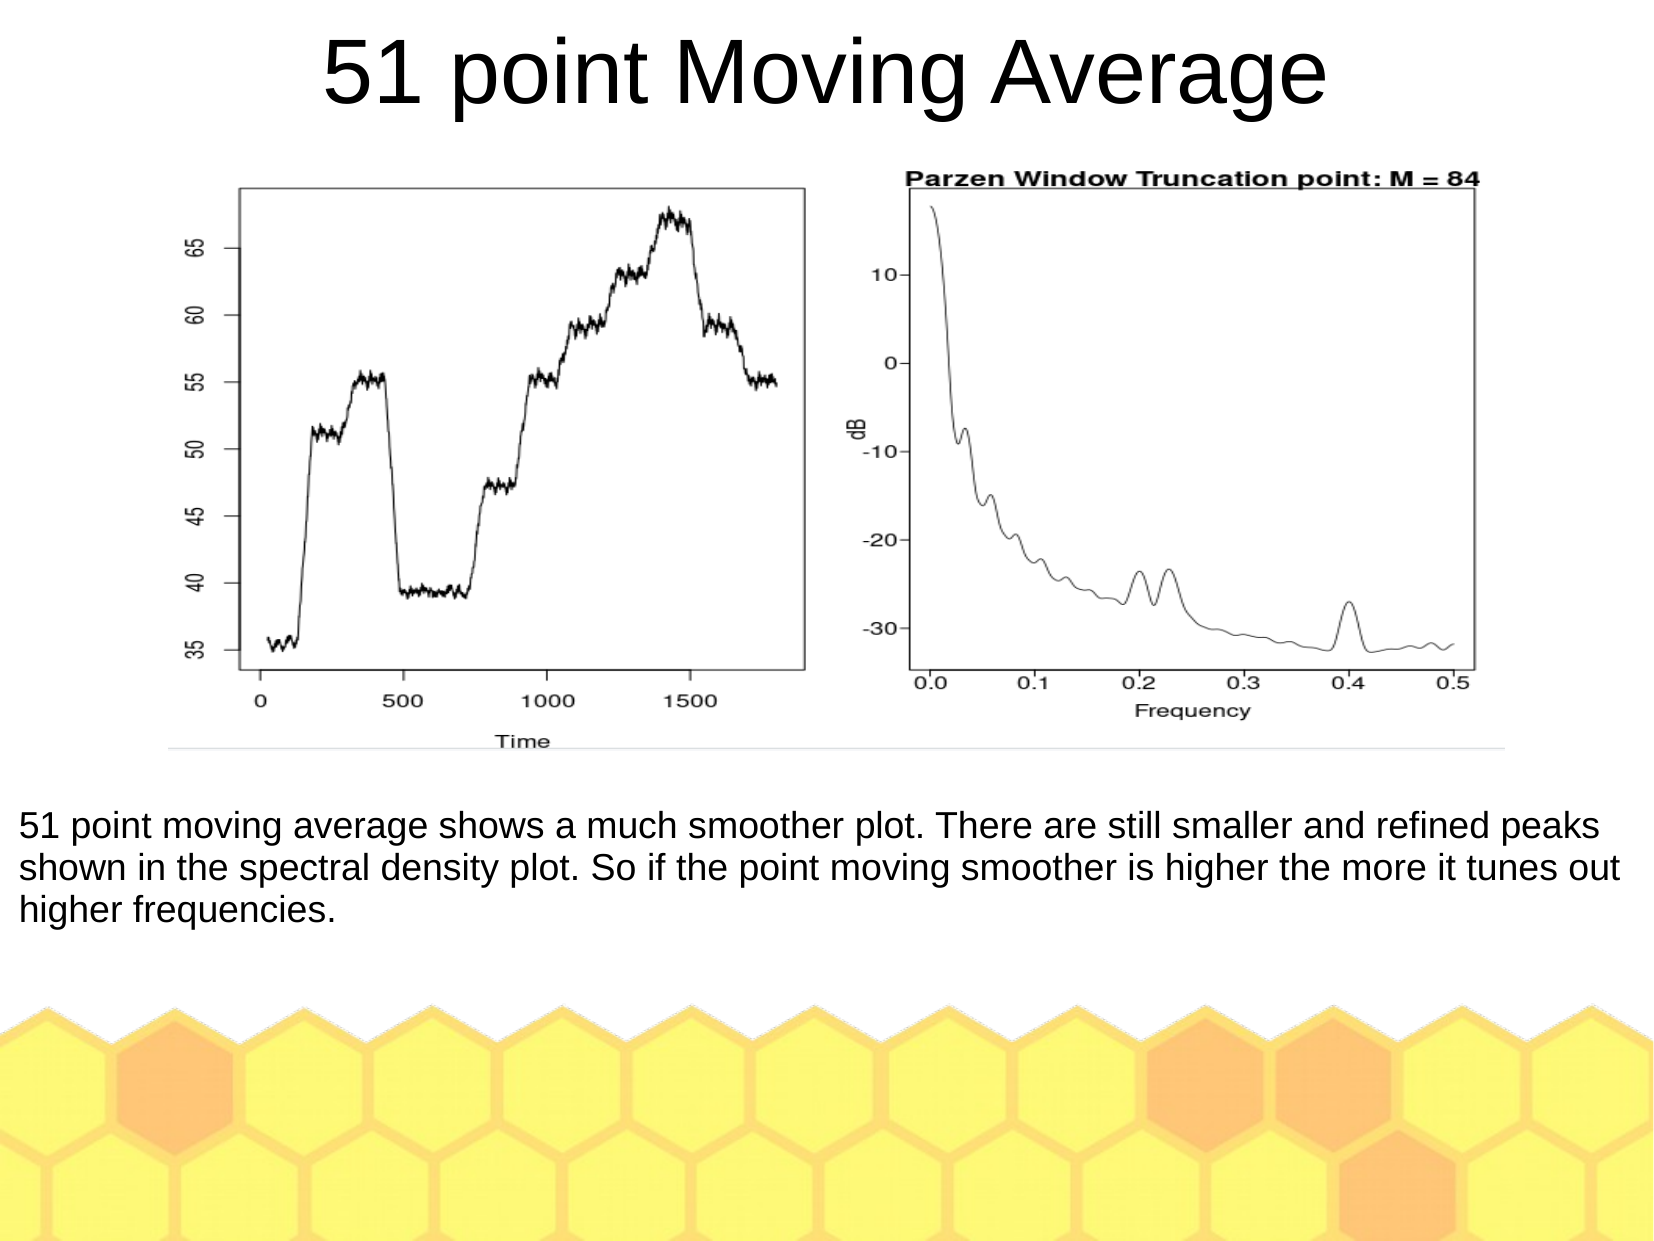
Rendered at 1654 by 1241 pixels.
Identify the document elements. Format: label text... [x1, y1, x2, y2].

text_box 51 point moving average shows a much smoother plot. There are still smaller and refined peaks shown in the spectral density plot. So if the point moving smoother is higher the more it tunes out higher frequencies. [4, 796, 1654, 938]
title 51 point Moving Average [82, 10, 1571, 133]
picture [168, 168, 1505, 751]
picture [0, 1001, 1654, 1241]
